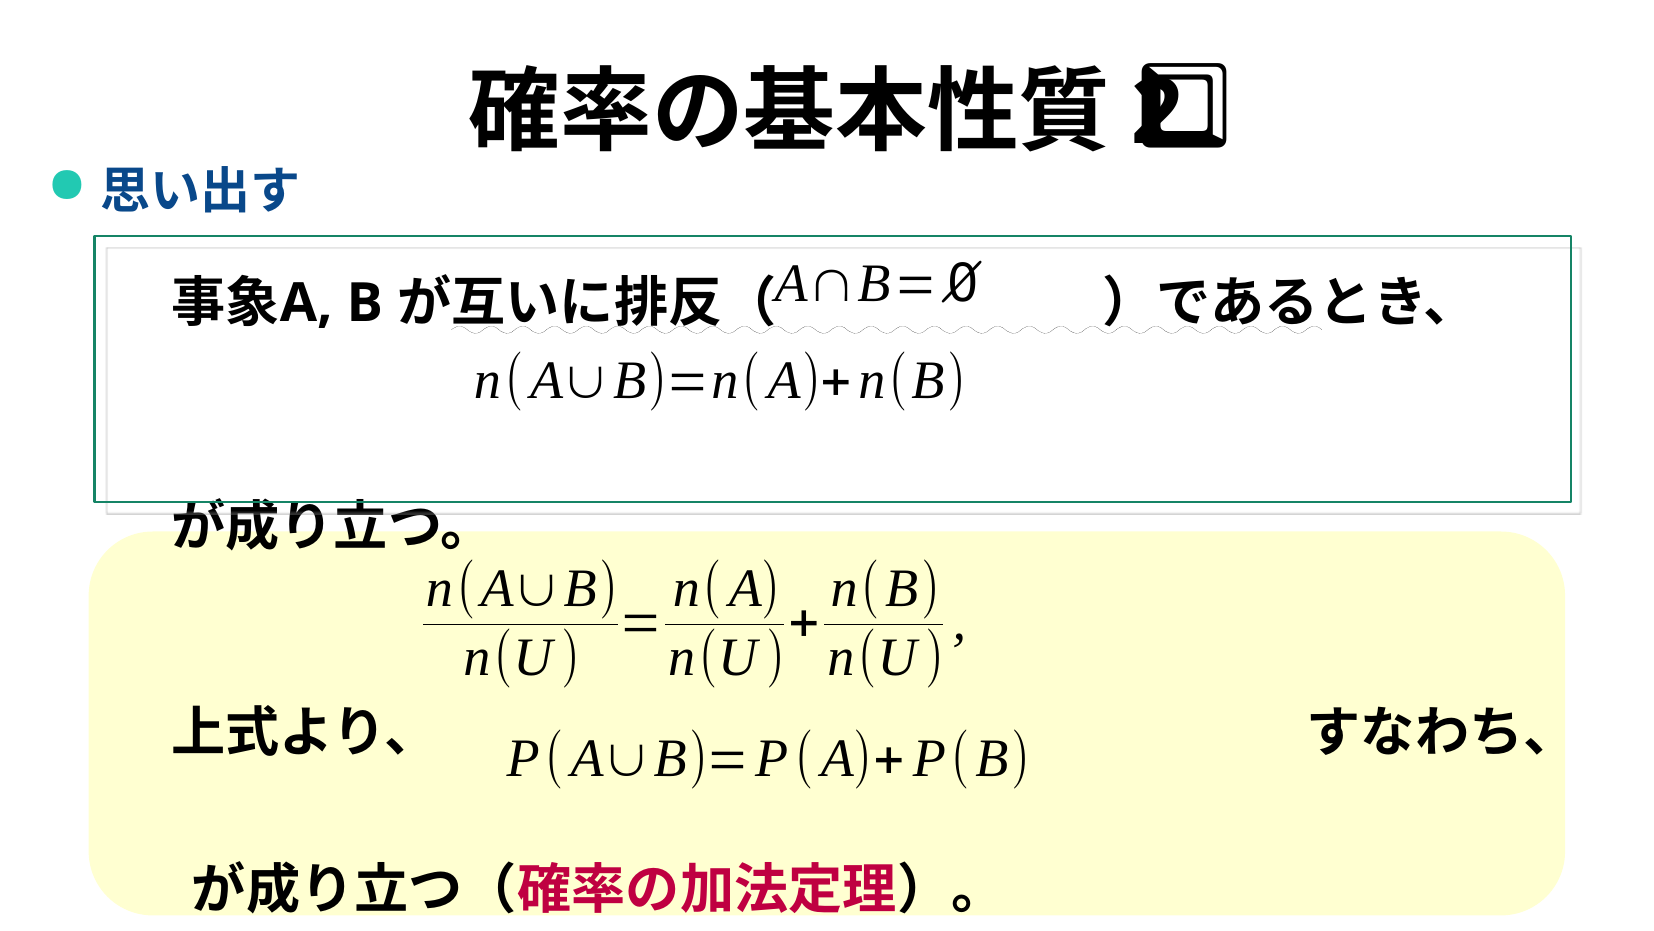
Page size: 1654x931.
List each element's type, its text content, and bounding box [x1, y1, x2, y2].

chart [421, 556, 967, 691]
chart [769, 252, 987, 313]
chart [472, 348, 967, 414]
chart [501, 726, 1030, 792]
title 確率の基本性質 2⃣ [29, 29, 1625, 151]
list 思い出す 事象A, B が互いに排反（ ）であるとき、 が成り立つ。 上式より、 すなわち、 [29, 151, 1625, 904]
text_box が成り立つ（確率の加法定理）。 [177, 826, 1654, 904]
text_box [116, 904, 1538, 916]
